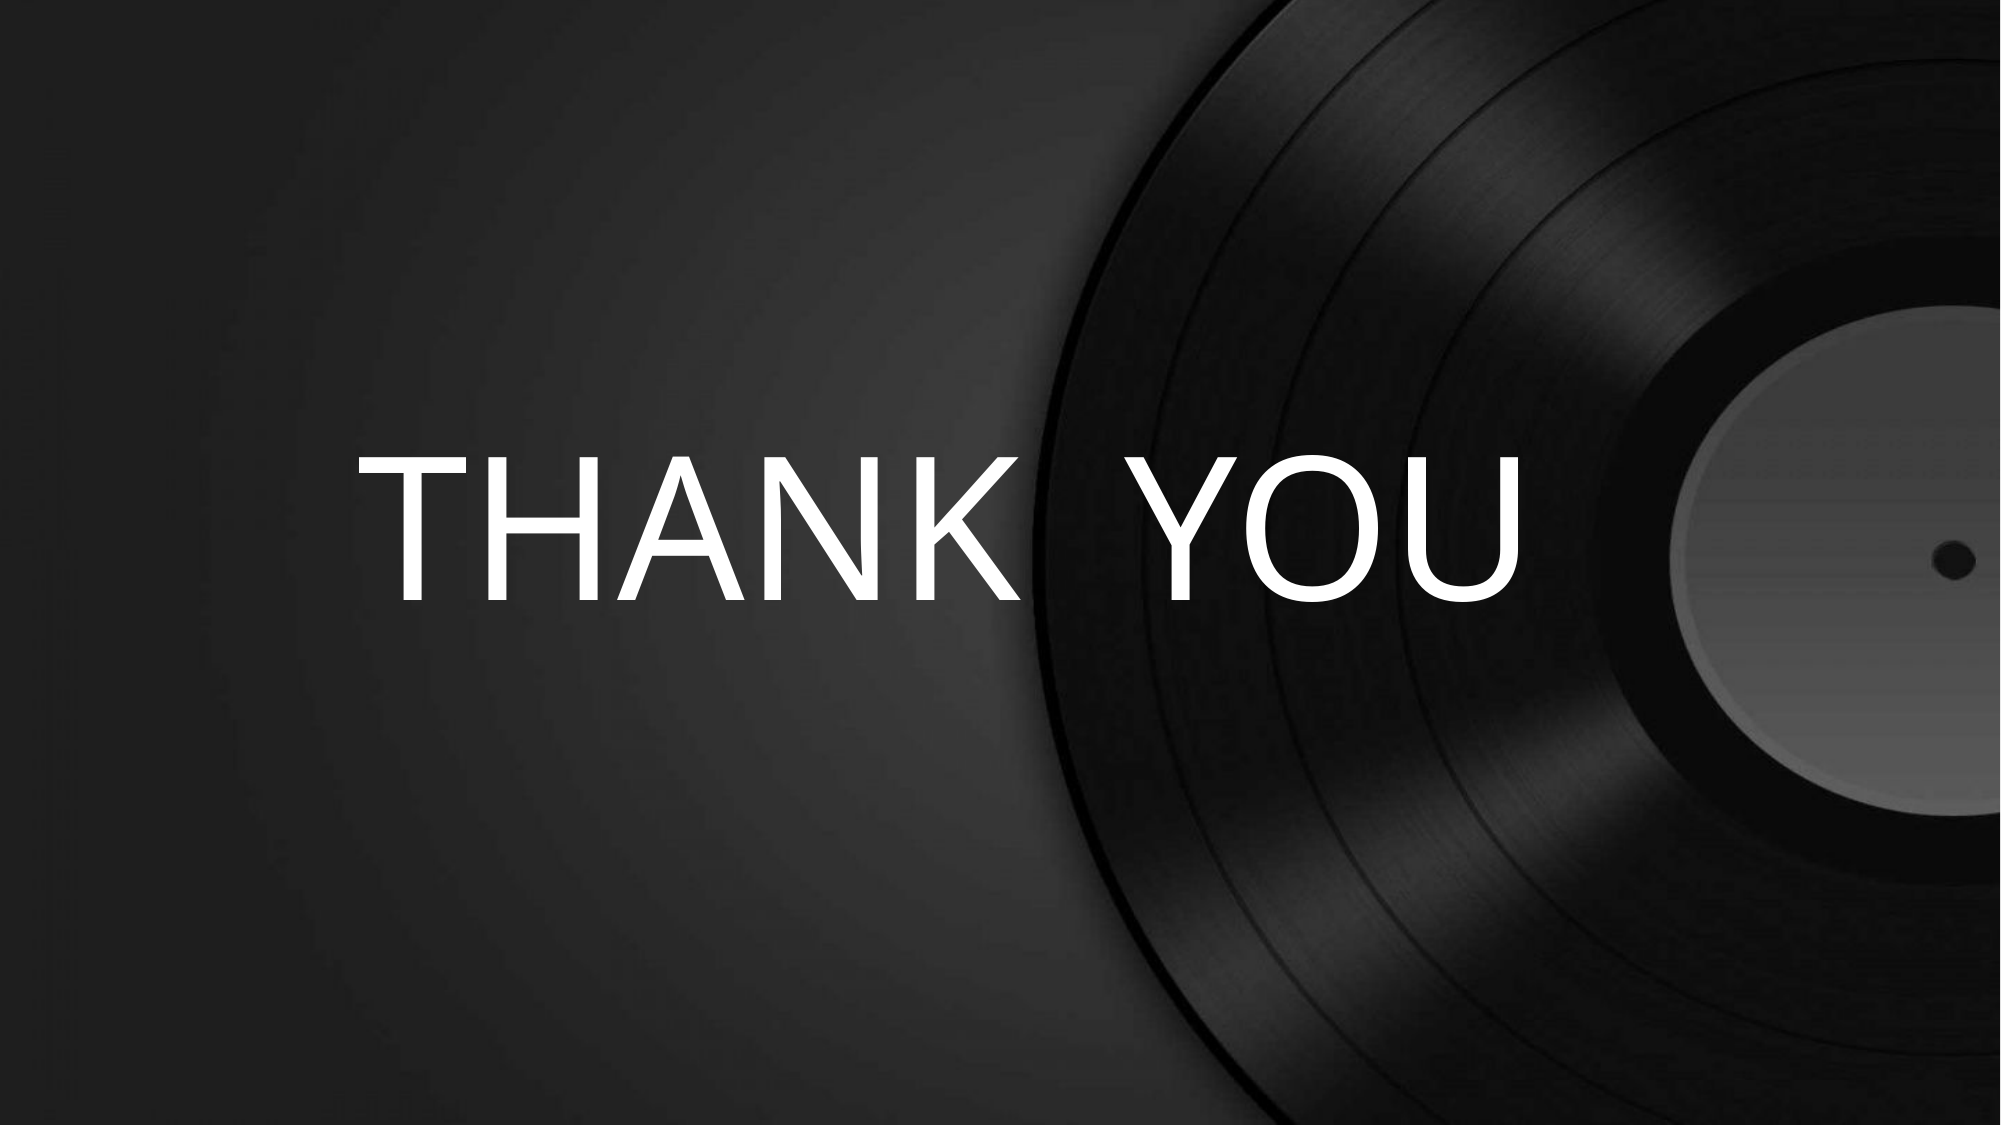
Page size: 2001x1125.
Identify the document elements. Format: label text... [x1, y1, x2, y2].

picture [0, 0, 2001, 1125]
text_box THANK YOU [187, 101, 1812, 952]
